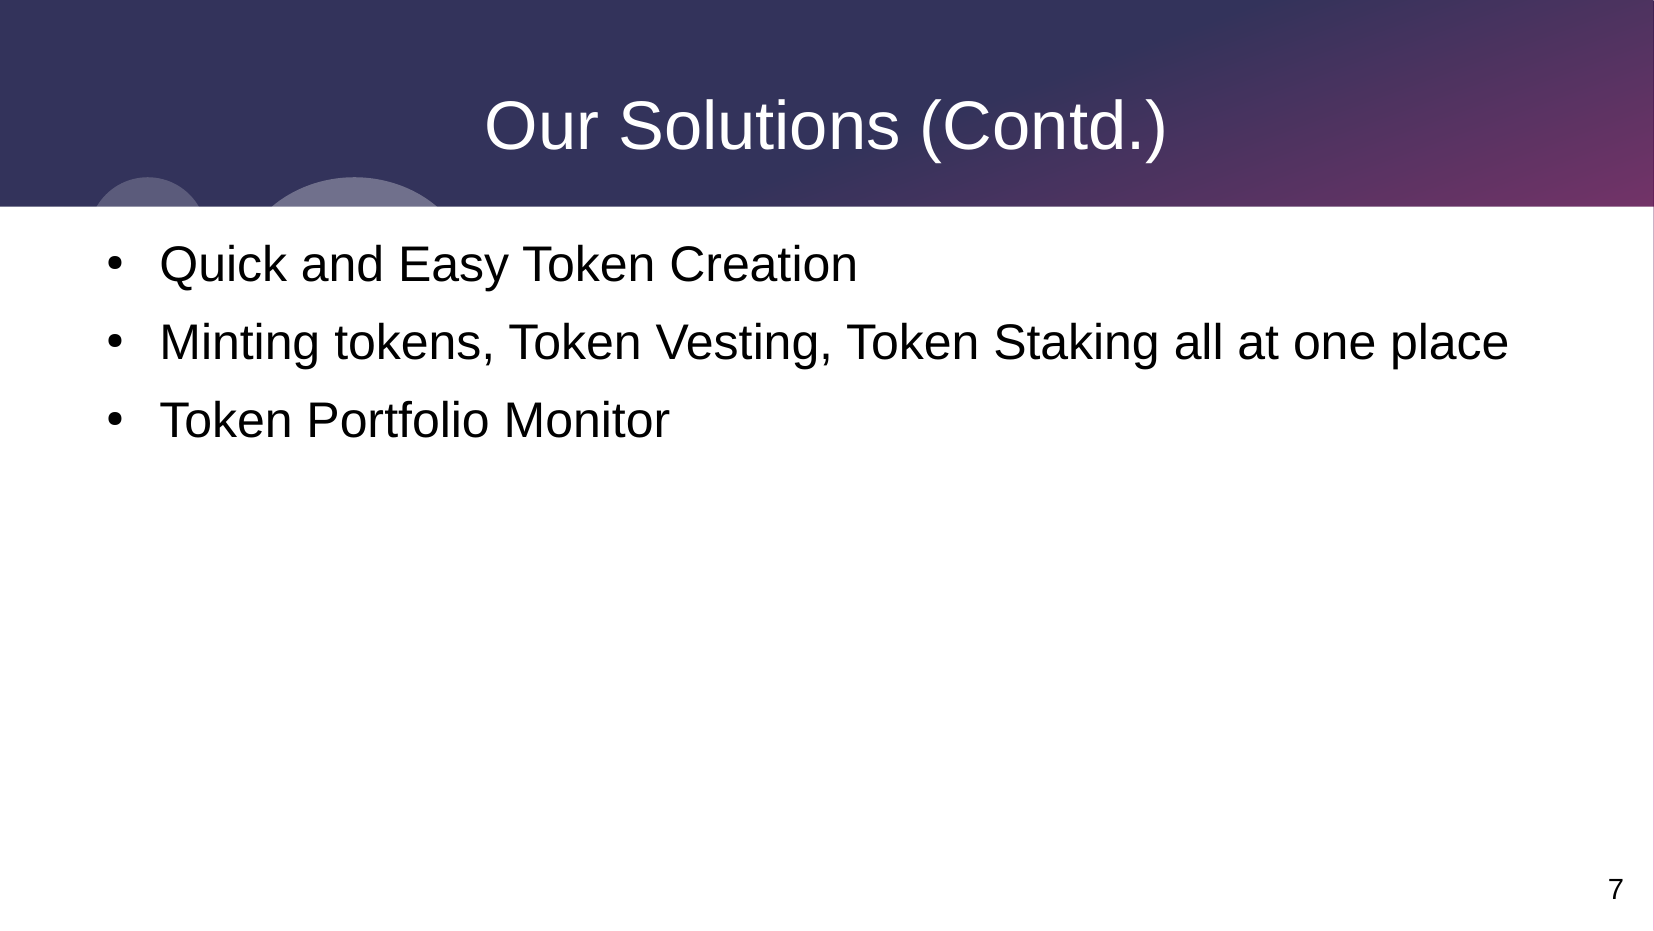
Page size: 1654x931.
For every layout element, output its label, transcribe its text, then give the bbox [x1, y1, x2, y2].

title Our Solutions (Contd.) [88, 44, 1565, 207]
list Quick and Easy Token Creation Minting tokens, Token Vesting, Token Staking all at one place Token Portfolio Monitor [88, 236, 1565, 827]
